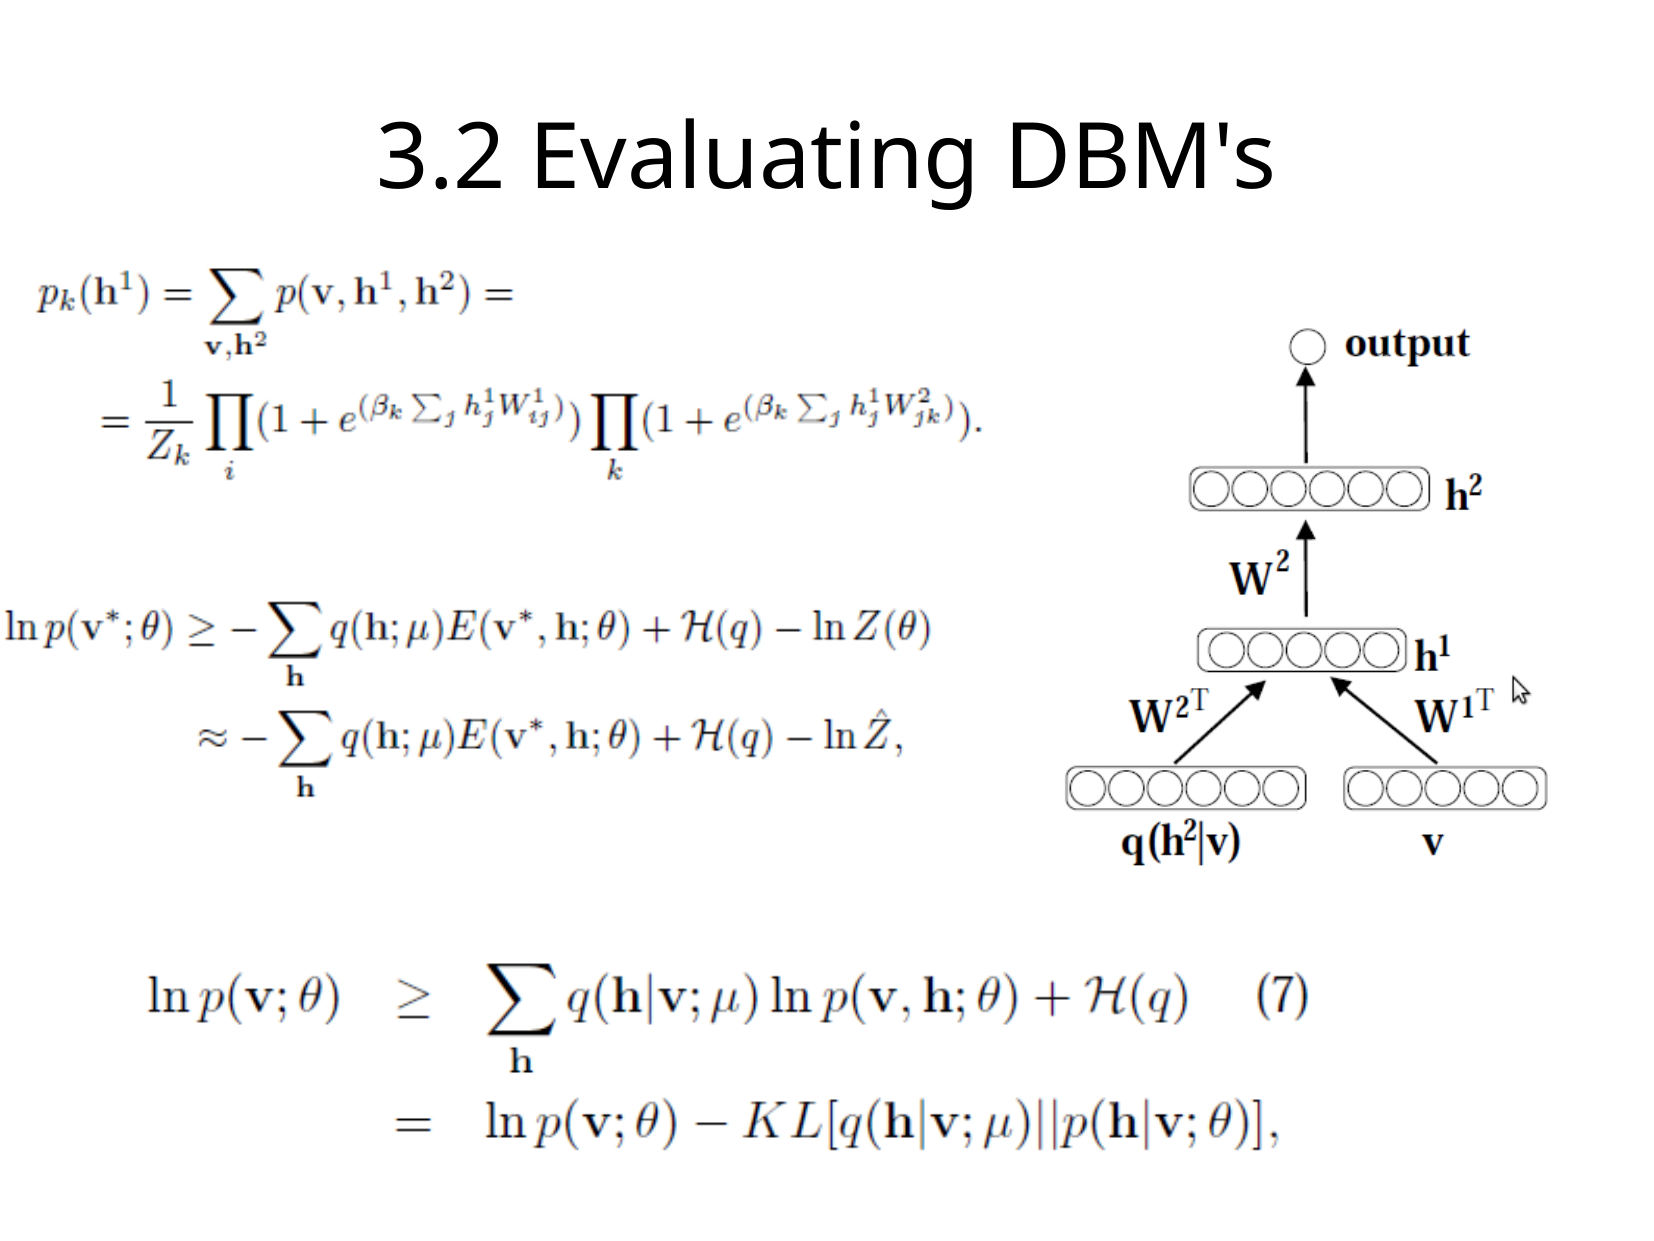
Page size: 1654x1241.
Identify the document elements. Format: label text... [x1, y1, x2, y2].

picture [1033, 295, 1595, 886]
picture [29, 265, 990, 499]
picture [129, 958, 1331, 1186]
title 3.2 Evaluating DBM's [82, 56, 1571, 250]
picture [0, 590, 950, 816]
